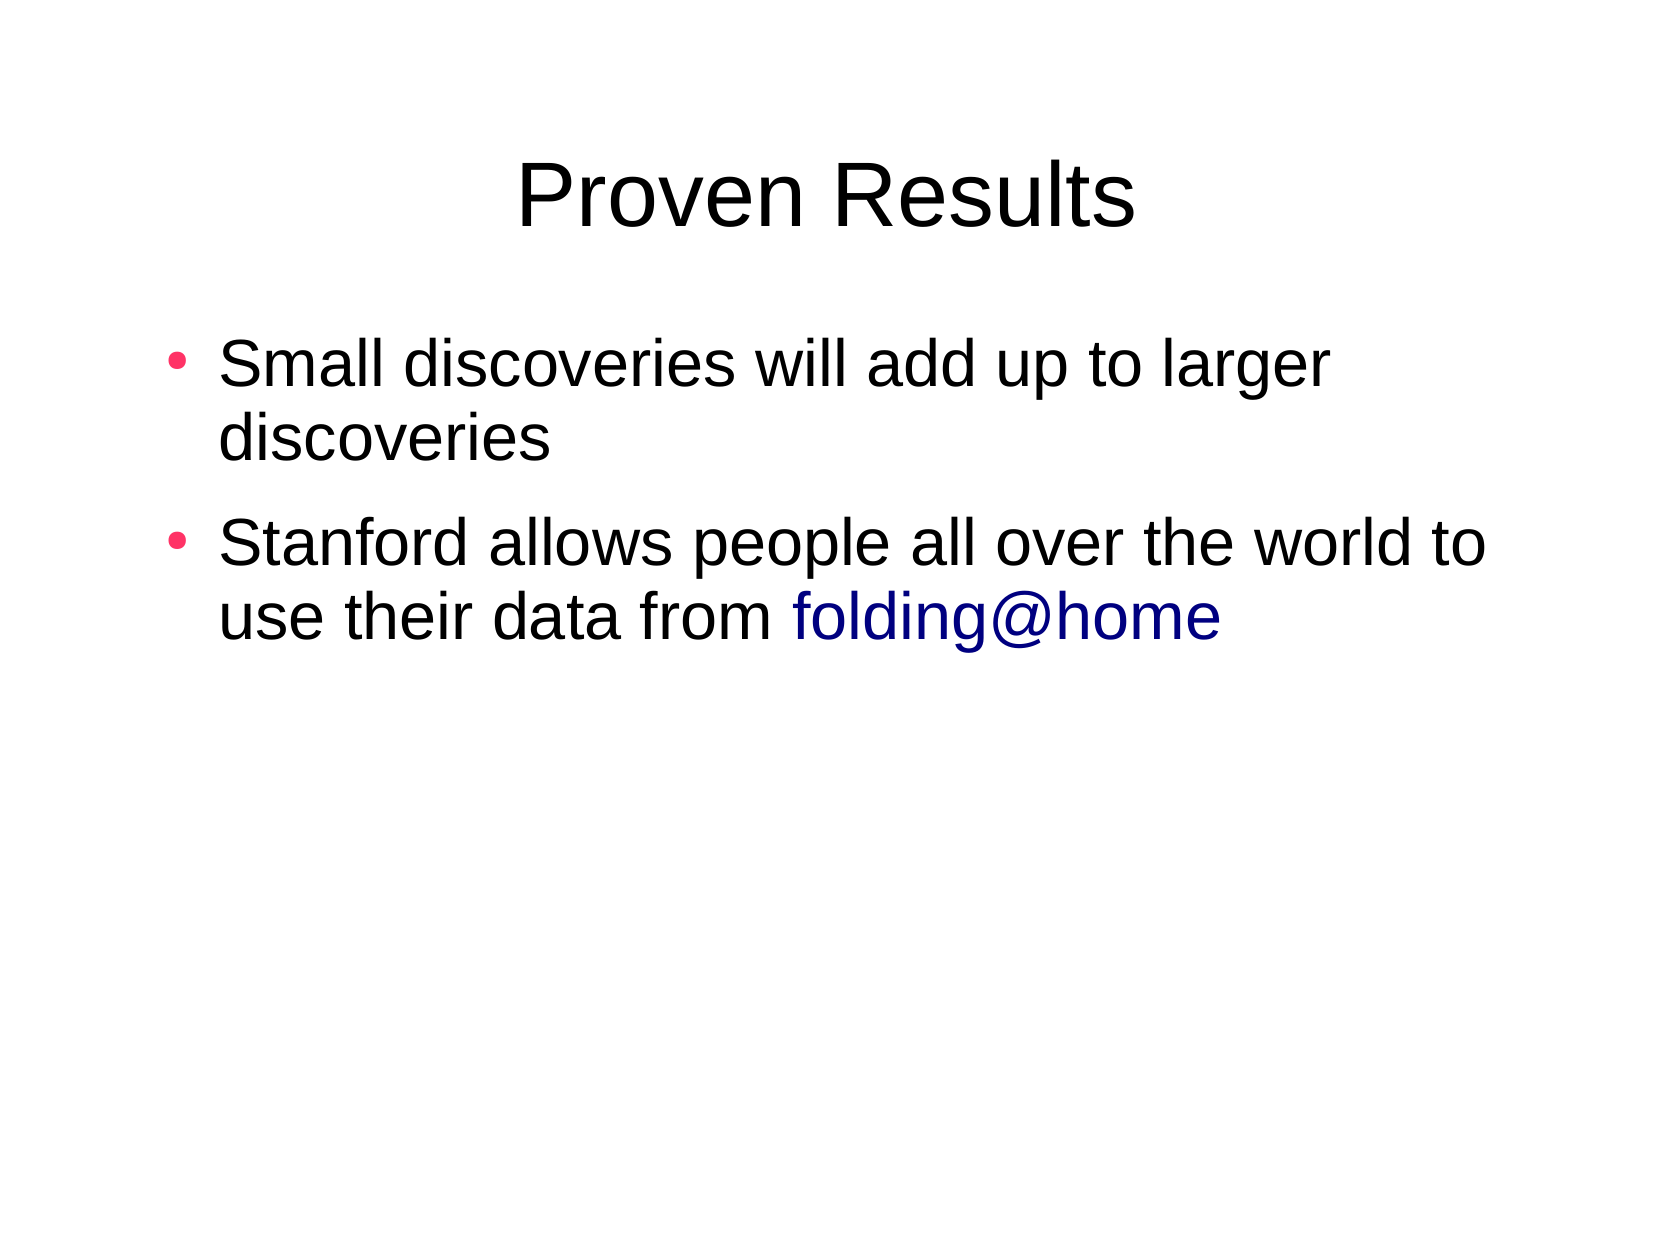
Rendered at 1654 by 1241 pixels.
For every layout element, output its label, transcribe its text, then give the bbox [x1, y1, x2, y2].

list Small discoveries will add up to larger discoveries Stanford allows people all over the world to use their data from folding@home [147, 325, 1506, 996]
title Proven Results [118, 98, 1536, 291]
